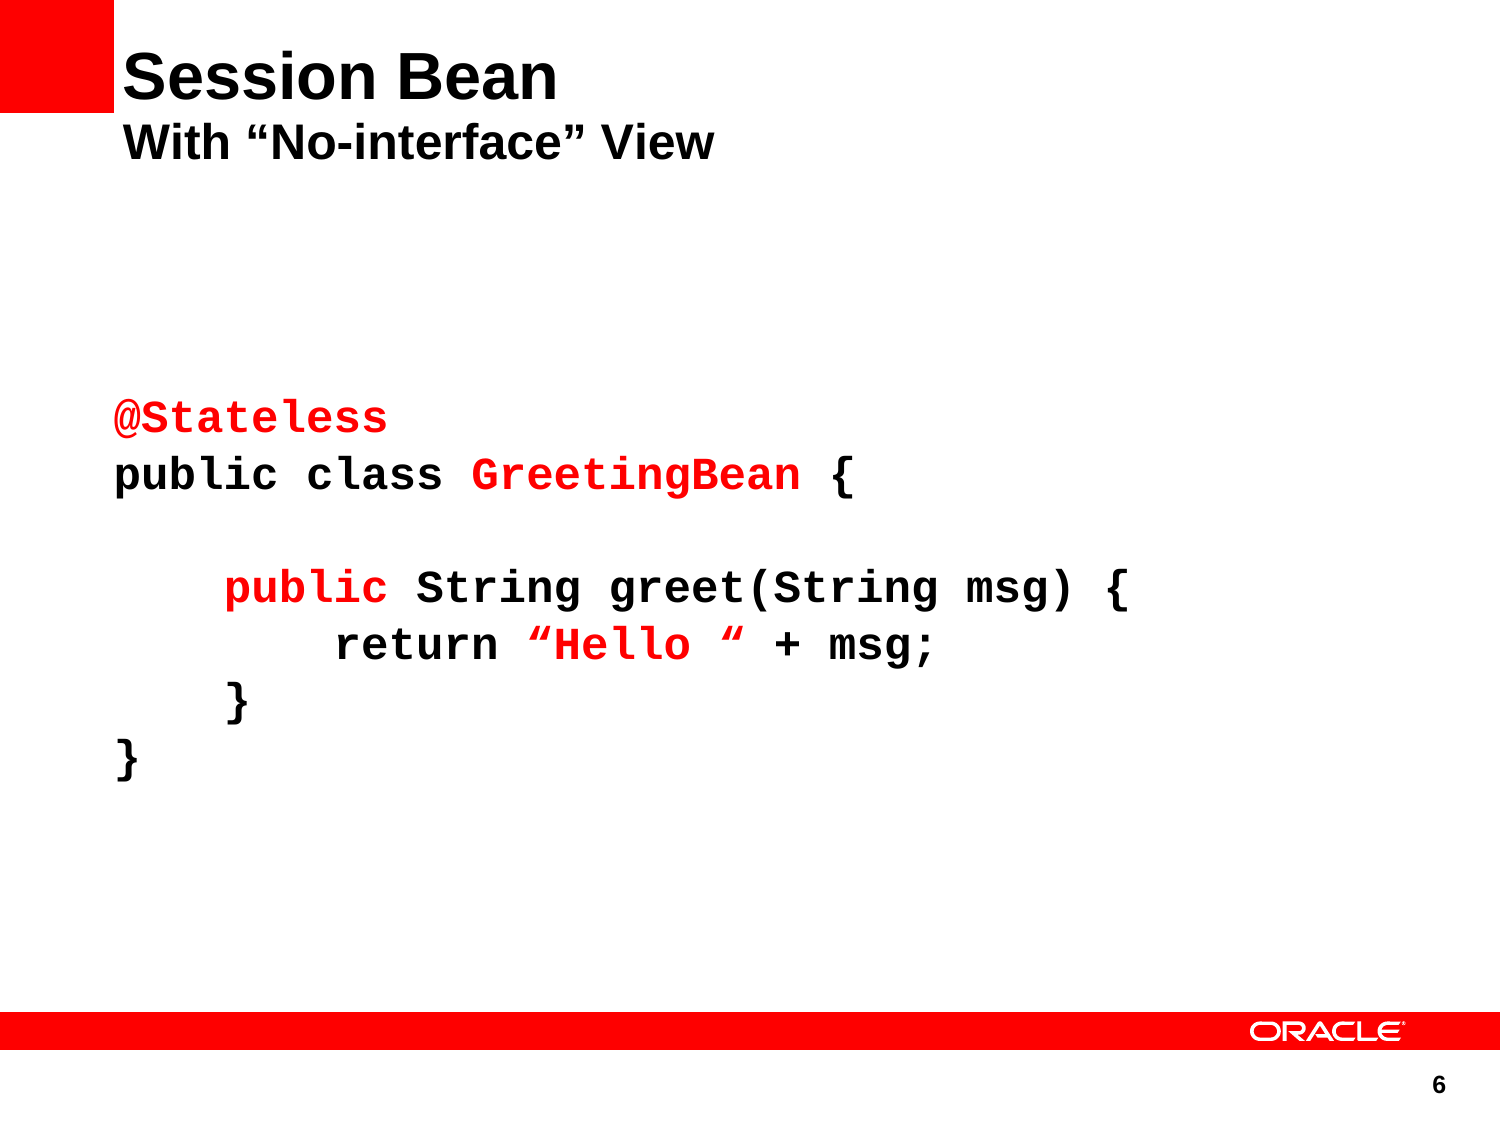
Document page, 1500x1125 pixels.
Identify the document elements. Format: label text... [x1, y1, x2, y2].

title Session Bean With “No-interface” View [122, 39, 1382, 192]
text_box @Stateless public class GreetingBean { public String greet(String msg) { return “Hello “ + msg; } } [113, 385, 1299, 997]
picture [0, 1012, 1500, 1050]
picture [0, 0, 114, 113]
